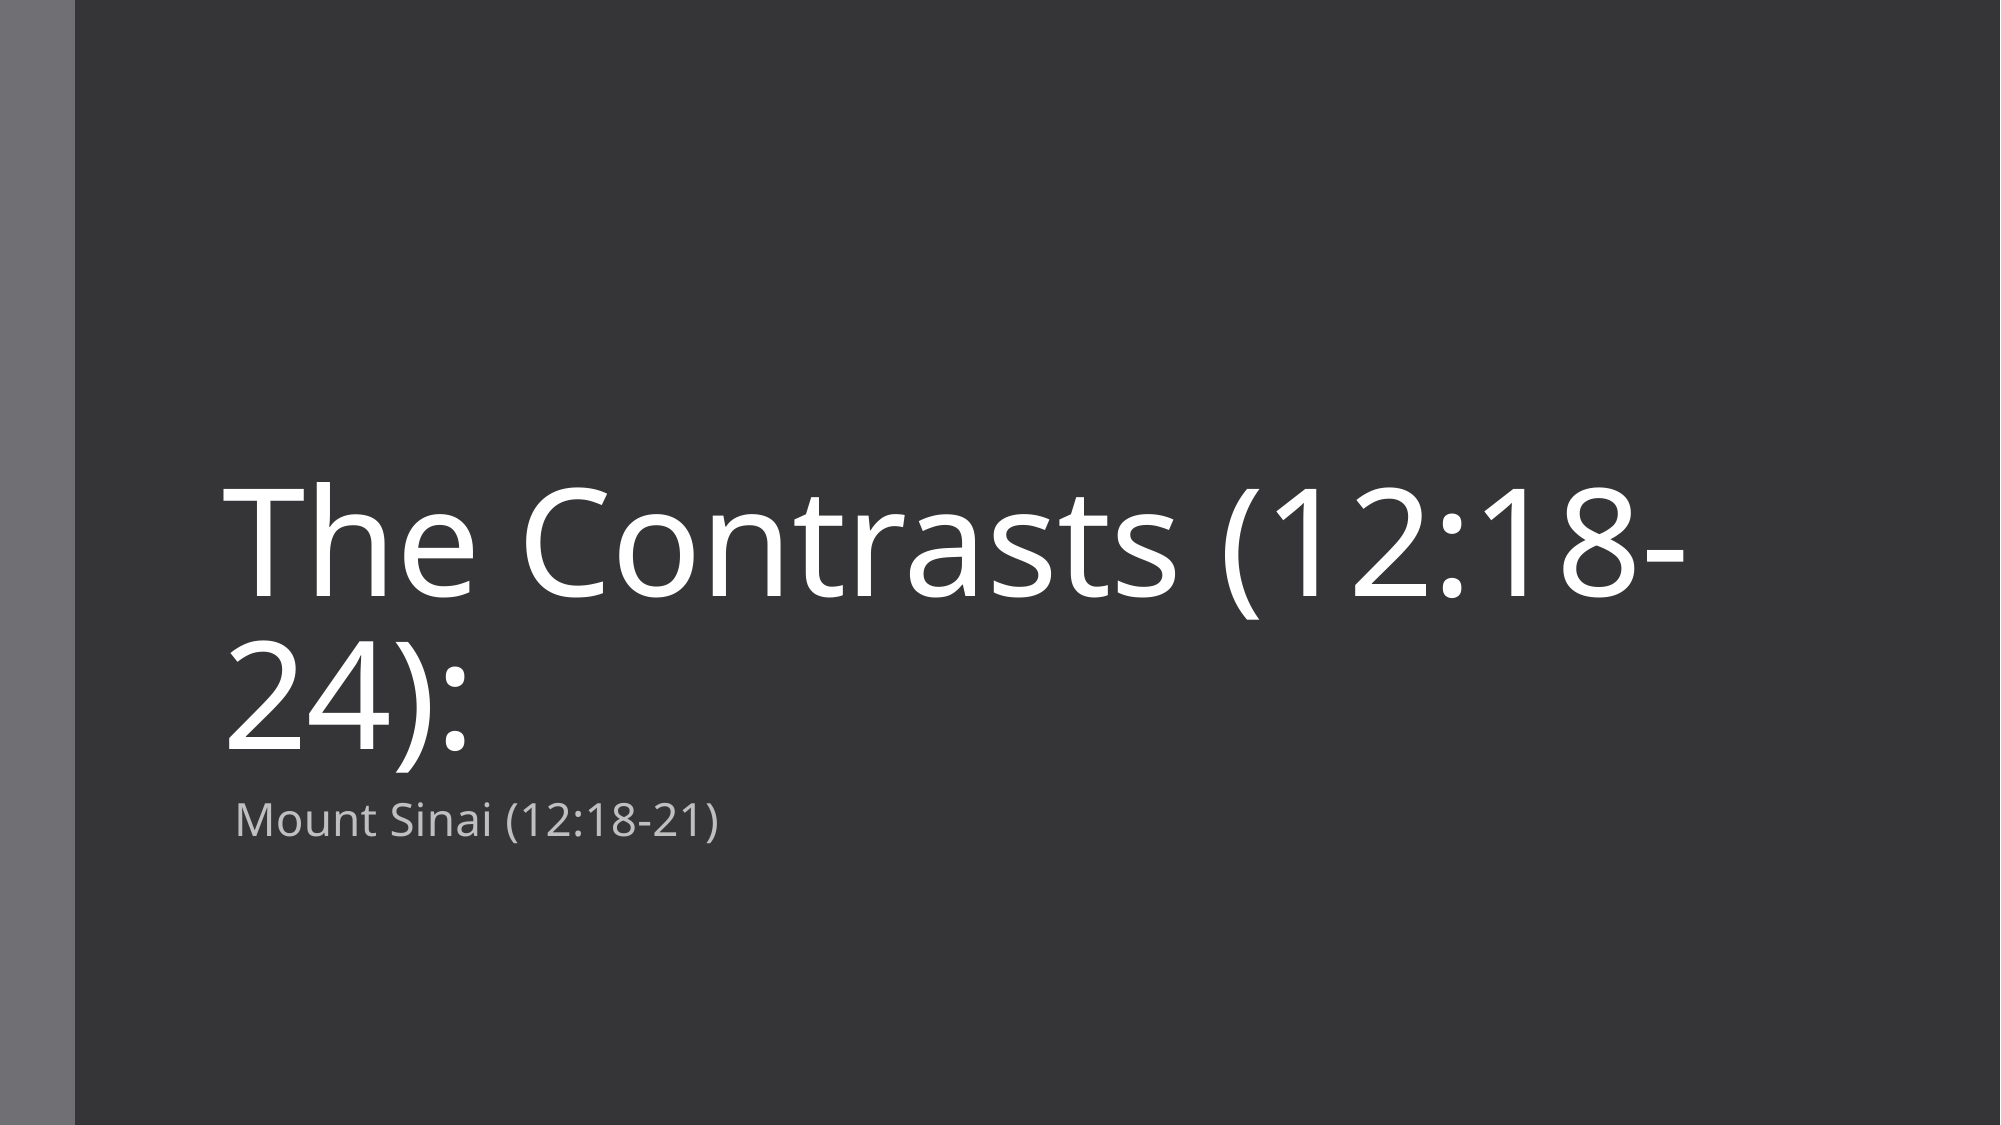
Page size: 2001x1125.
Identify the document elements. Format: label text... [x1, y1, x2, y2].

subtitle Mount Sinai (12:18-21) [206, 787, 1752, 1066]
title The Contrasts (12:18-24): [206, 124, 1752, 787]
